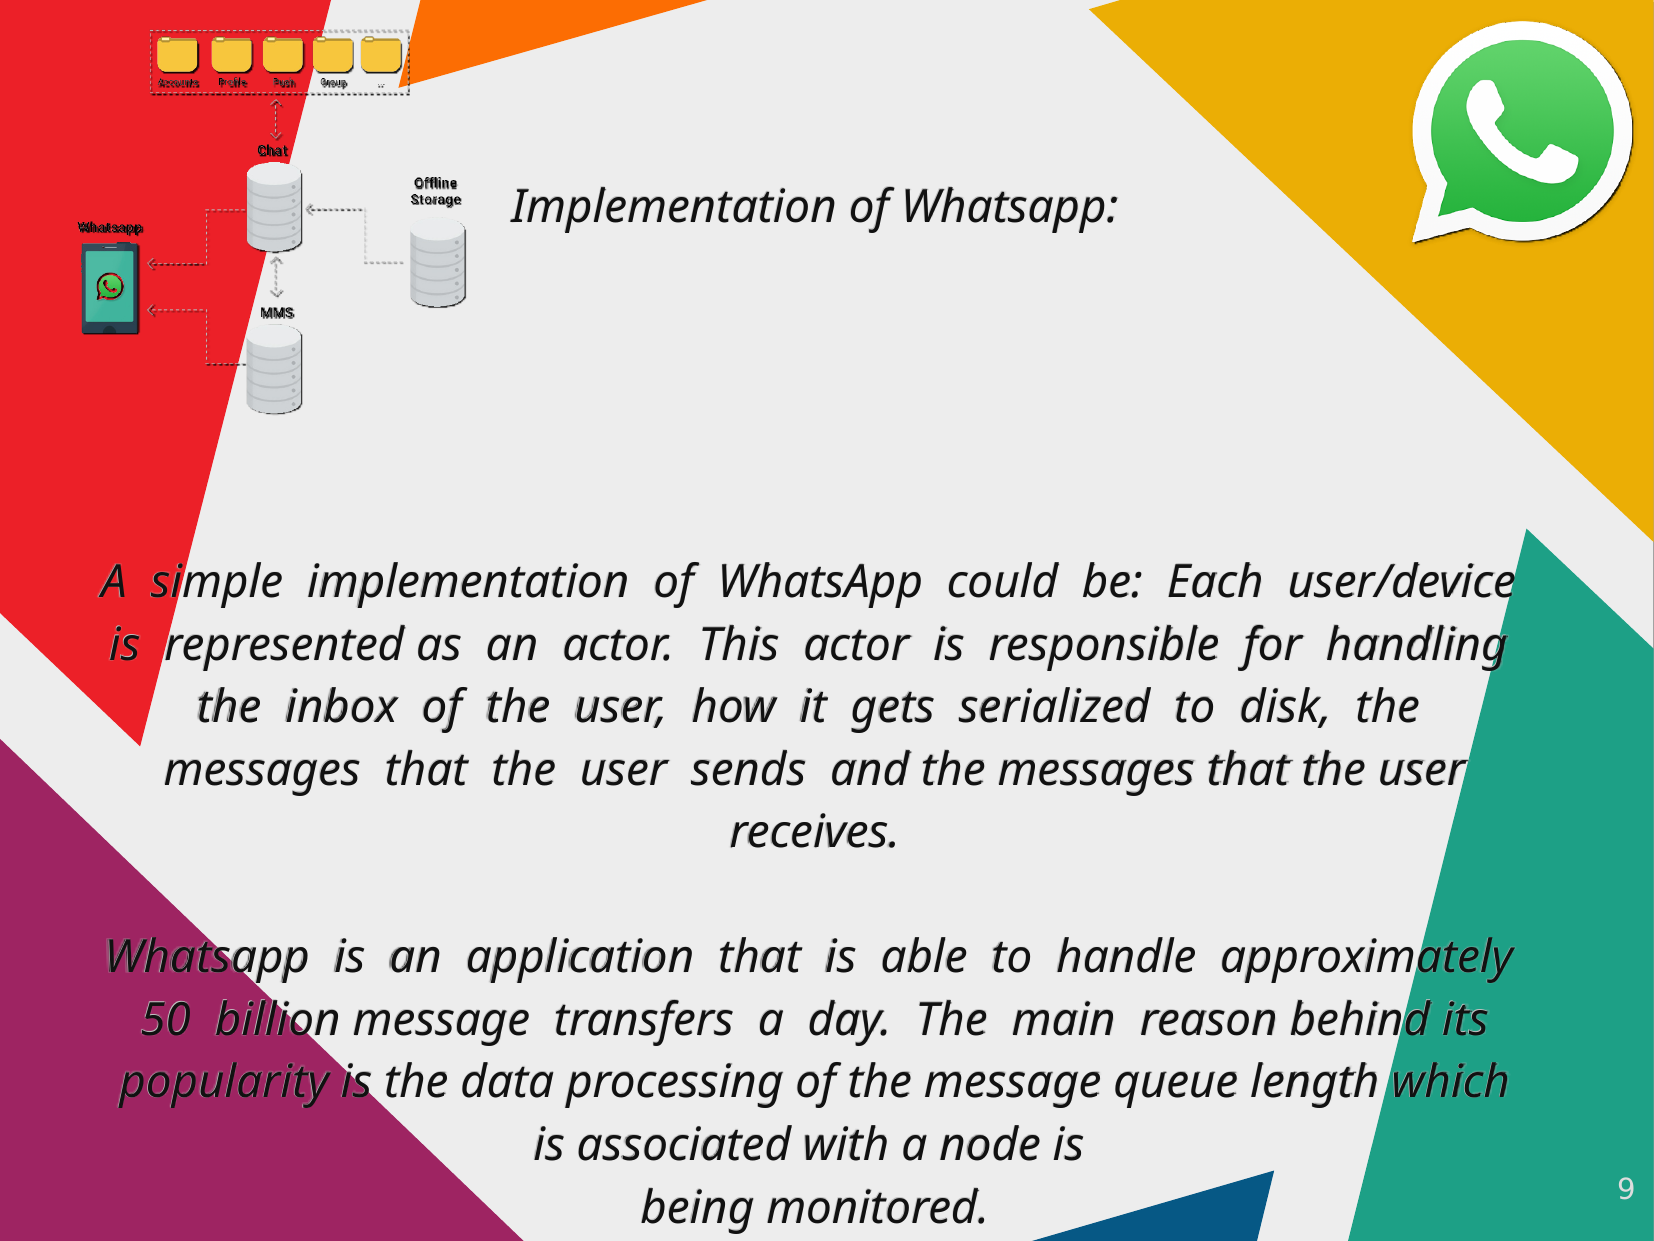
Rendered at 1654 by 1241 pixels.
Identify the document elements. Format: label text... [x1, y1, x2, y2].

text_box Implementation of Whatsapp: A simple implementation of WhatsApp could be: Each user/device is represented as an actor. This actor is responsible for handling the inbox of the user, how it gets serialized to disk, the messages that the user sends and the messages that the user receives. Whatsapp is an application that is able to handle approximately 50 billion message transfers a day. The main reason behind its popularity is the data processing of the message queue length which is associated with a node is being monitored. WhatsApp utilizes XMPP protocol where the queue is maintained and the messages will wait till the queue message is received by the receiver node. The Notifications is received by the sender when the message is received by the receiver. After the delivery of the messages , the messages are immediately removed from the server. [84, 166, 1546, 1143]
picture [1231, 0, 1654, 317]
picture [43, 14, 500, 431]
